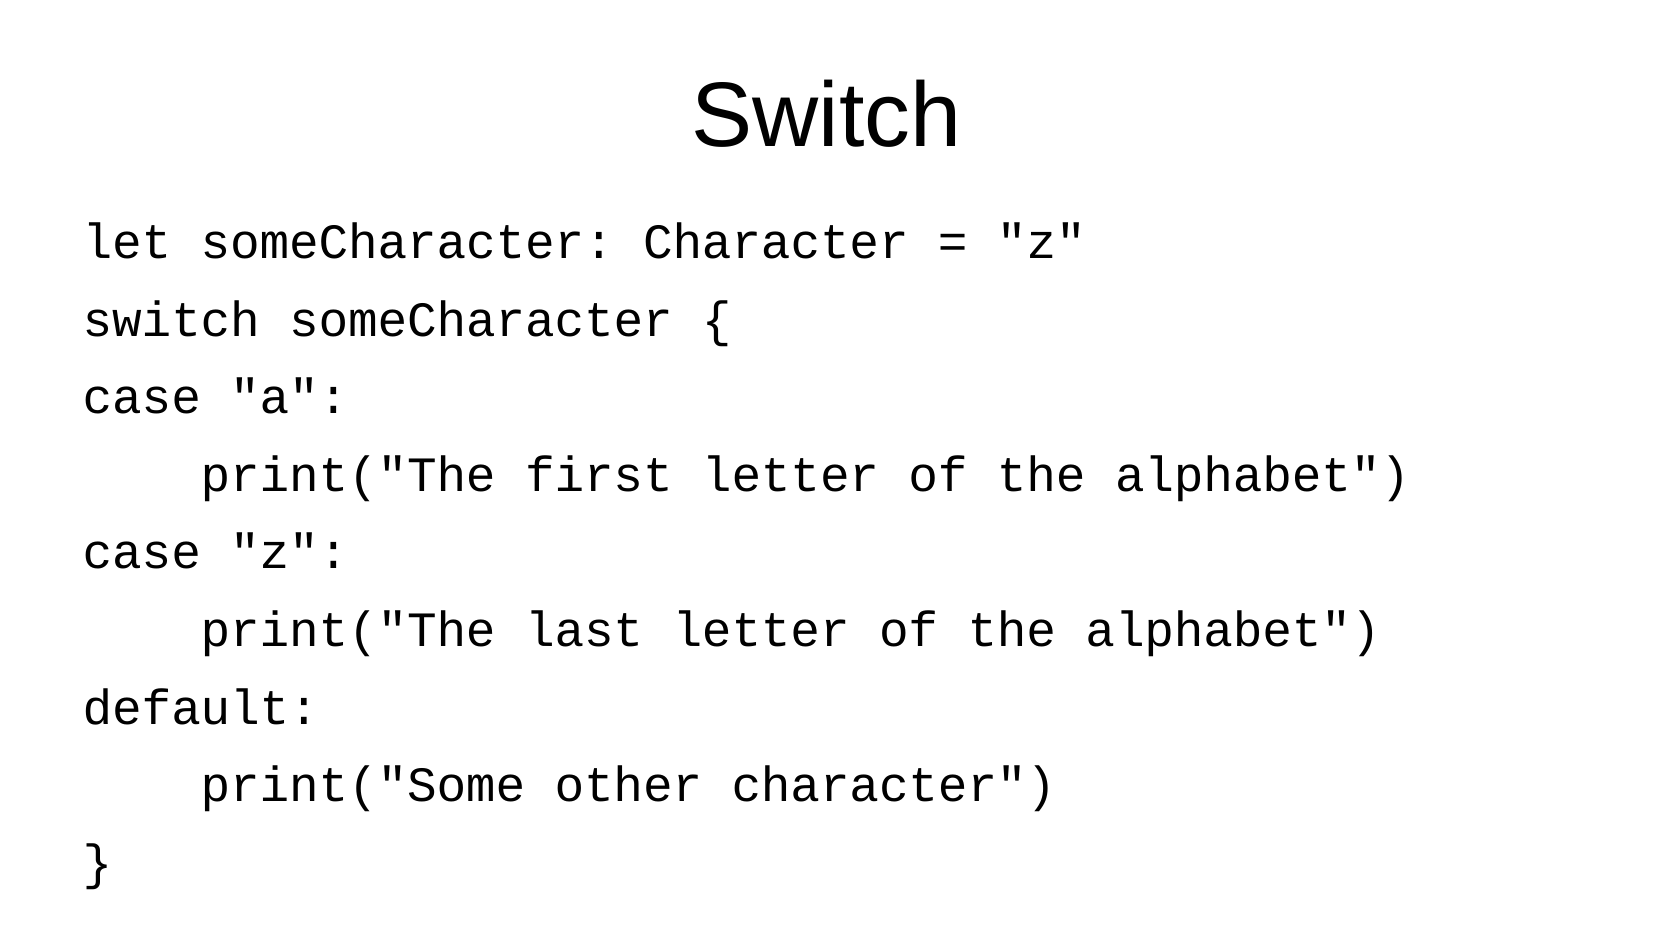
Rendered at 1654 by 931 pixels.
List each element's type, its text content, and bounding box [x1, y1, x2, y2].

list let someCharacter: Character = "z" switch someCharacter { case "a": print("The first letter of the alphabet") case "z": print("The last letter of the alphabet") default: print("Some other character") } [82, 217, 1571, 898]
title Switch [82, 37, 1571, 193]
